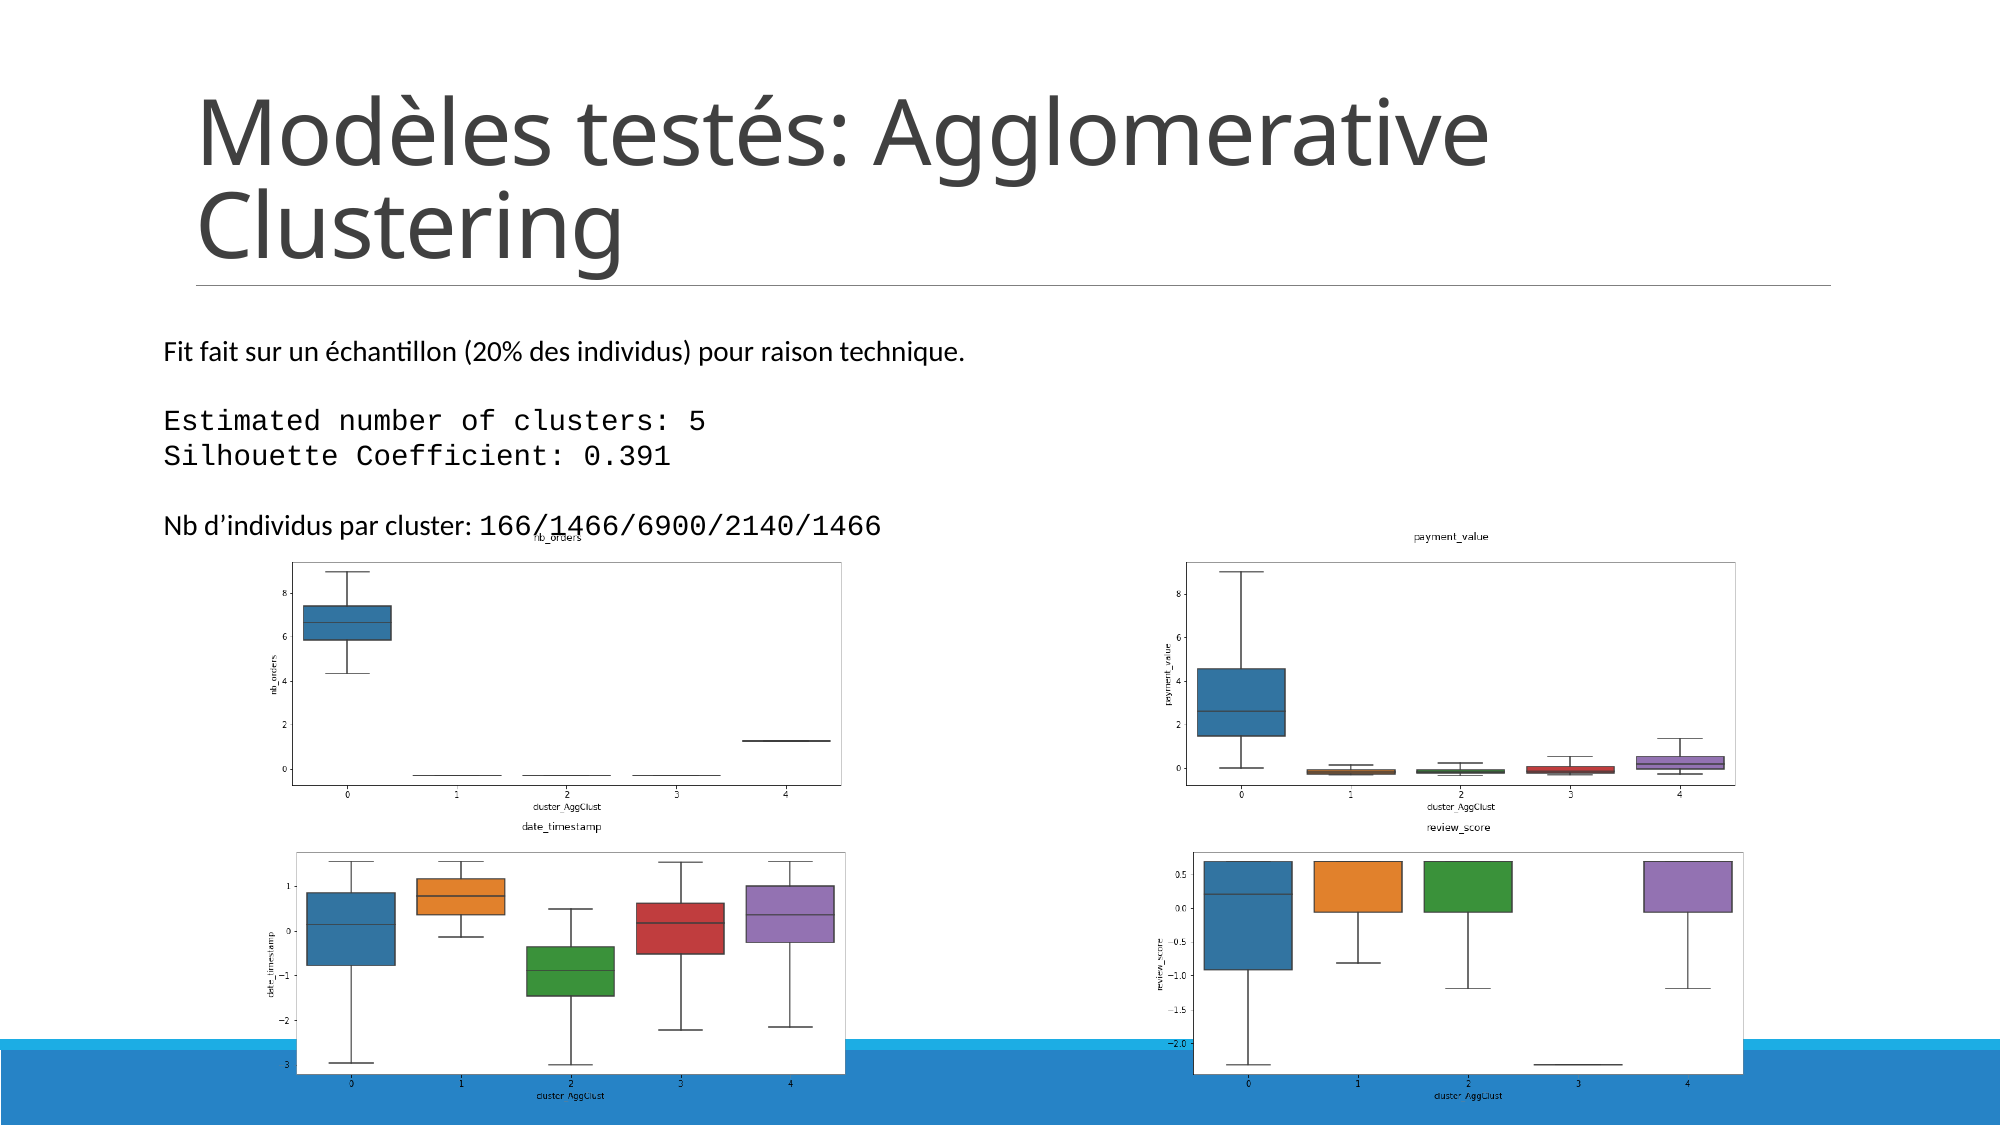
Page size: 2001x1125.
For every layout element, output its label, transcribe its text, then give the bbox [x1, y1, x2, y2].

picture [1149, 526, 1748, 1107]
picture [260, 526, 850, 1107]
text_box Fit fait sur un échantillon (20% des individus) pour raison technique. Estimated number of clusters: 5 Silhouette Coefficient: 0.391 Nb d’individus par cluster: 166/1466/6900/2140/1466 [148, 324, 1028, 633]
title Modèles testés: Agglomerative Clustering [180, 47, 1831, 286]
